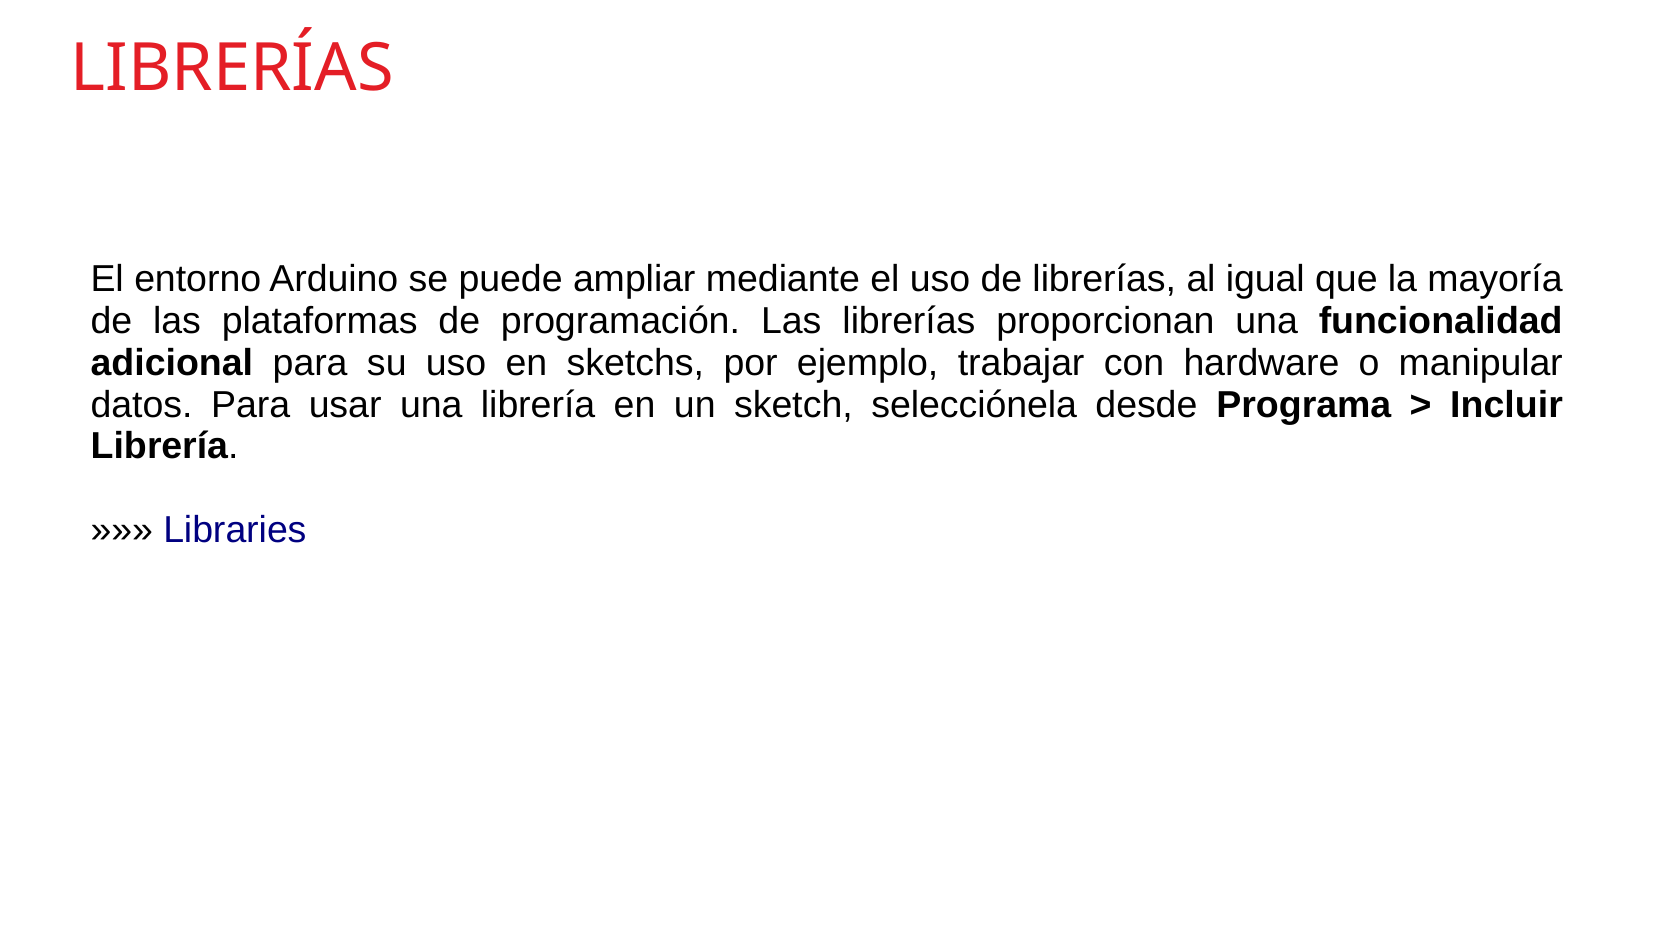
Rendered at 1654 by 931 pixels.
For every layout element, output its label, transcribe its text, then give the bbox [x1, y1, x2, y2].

title LIBRERÍAS [70, 11, 1347, 118]
text_box El entorno Arduino se puede ampliar mediante el uso de librerías, al igual que la mayoría de las plataformas de programación. Las librerías proporcionan una funcionalidad adicional para su uso en sketchs, por ejemplo, trabajar con hardware o manipular datos. Para usar una librería en un sketch, selecciónela desde Programa > Incluir Librería. »»» Libraries [75, 249, 1578, 780]
